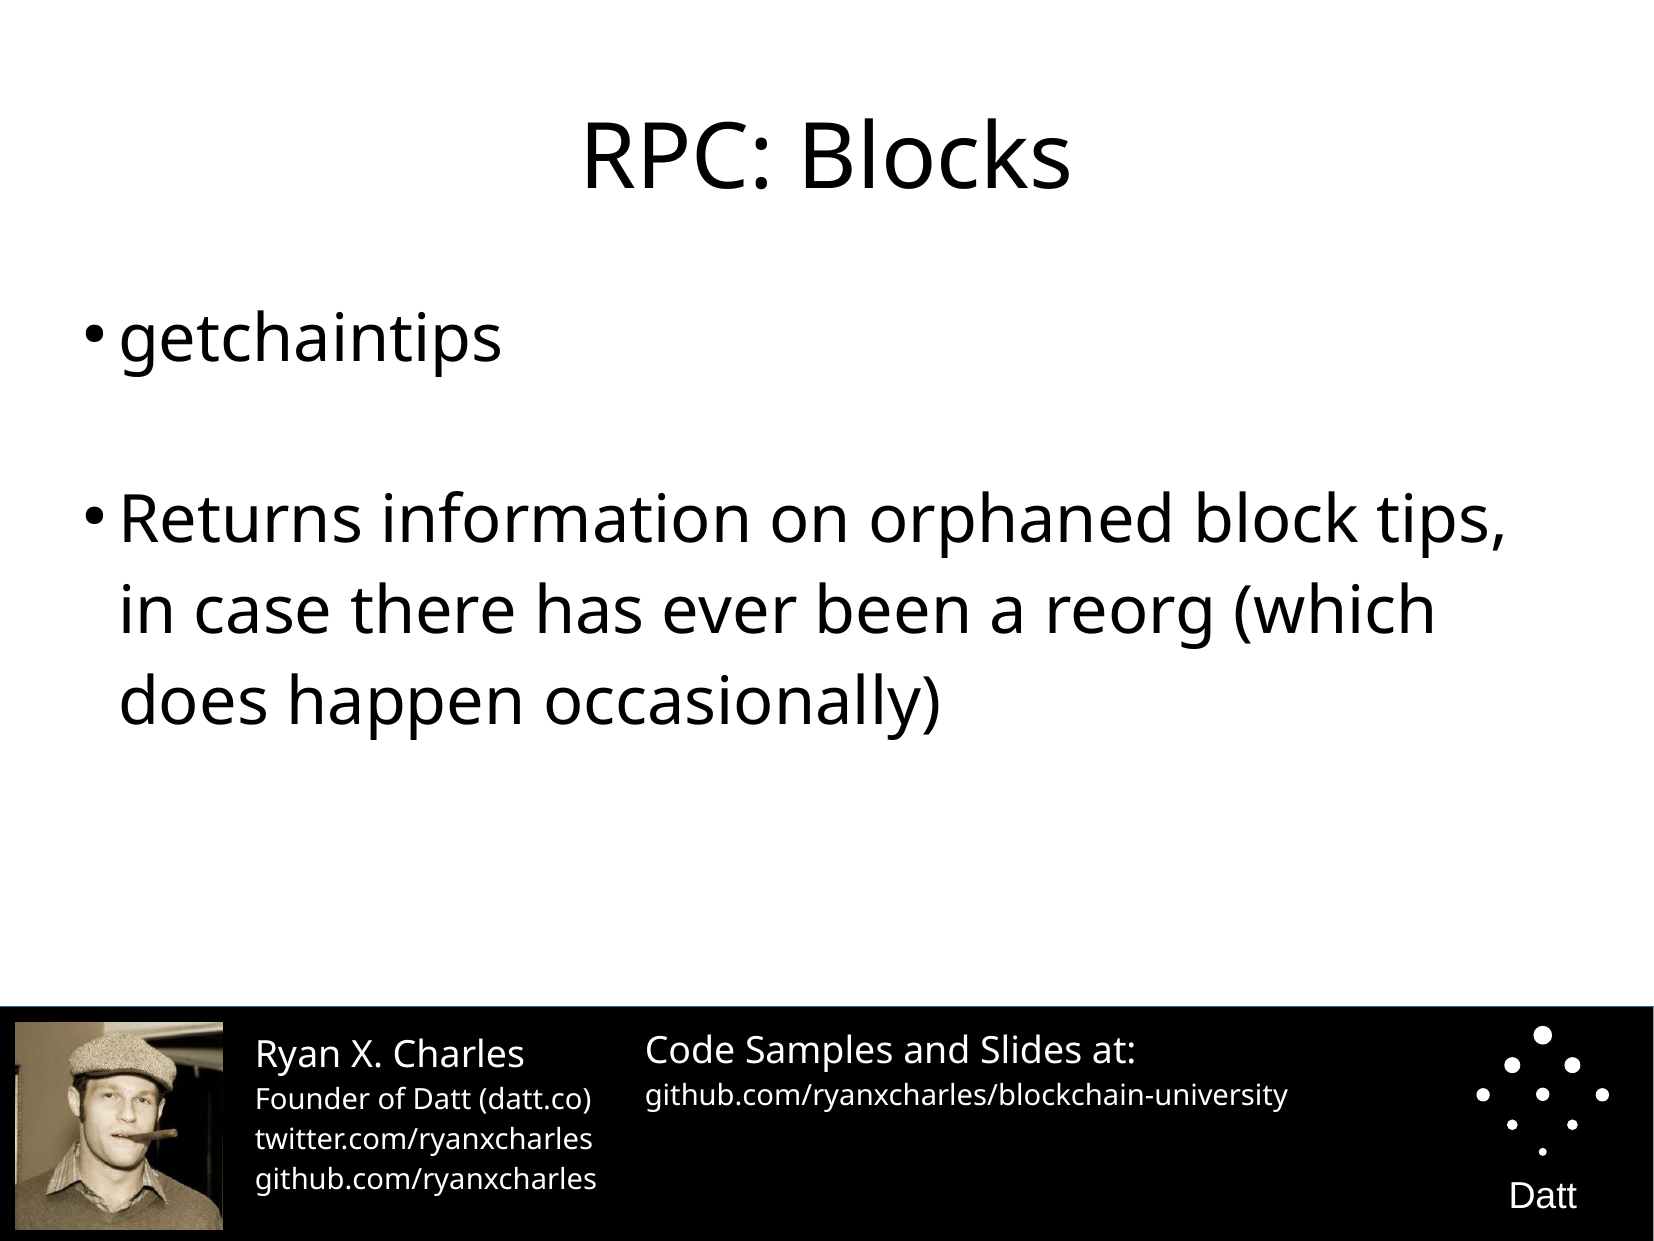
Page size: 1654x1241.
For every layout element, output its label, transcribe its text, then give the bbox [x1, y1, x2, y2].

subtitle getchaintips Returns information on orphaned block tips, in case there has ever been a reorg (which does happen occasionally) [82, 290, 1571, 1006]
text_box Code Samples and Slides at: github.com/ryanxcharles/blockchain-university [630, 1015, 1403, 1156]
text_box [0, 1006, 1654, 1241]
picture [1475, 1023, 1611, 1159]
title RPC: Blocks [82, 49, 1571, 257]
text_box Datt [1452, 1167, 1633, 1241]
text_box Ryan X. Charles Founder of Datt (datt.co) twitter.com/ryanxcharles github.com/ryanxcharles [240, 1020, 976, 1241]
picture [15, 1022, 223, 1231]
